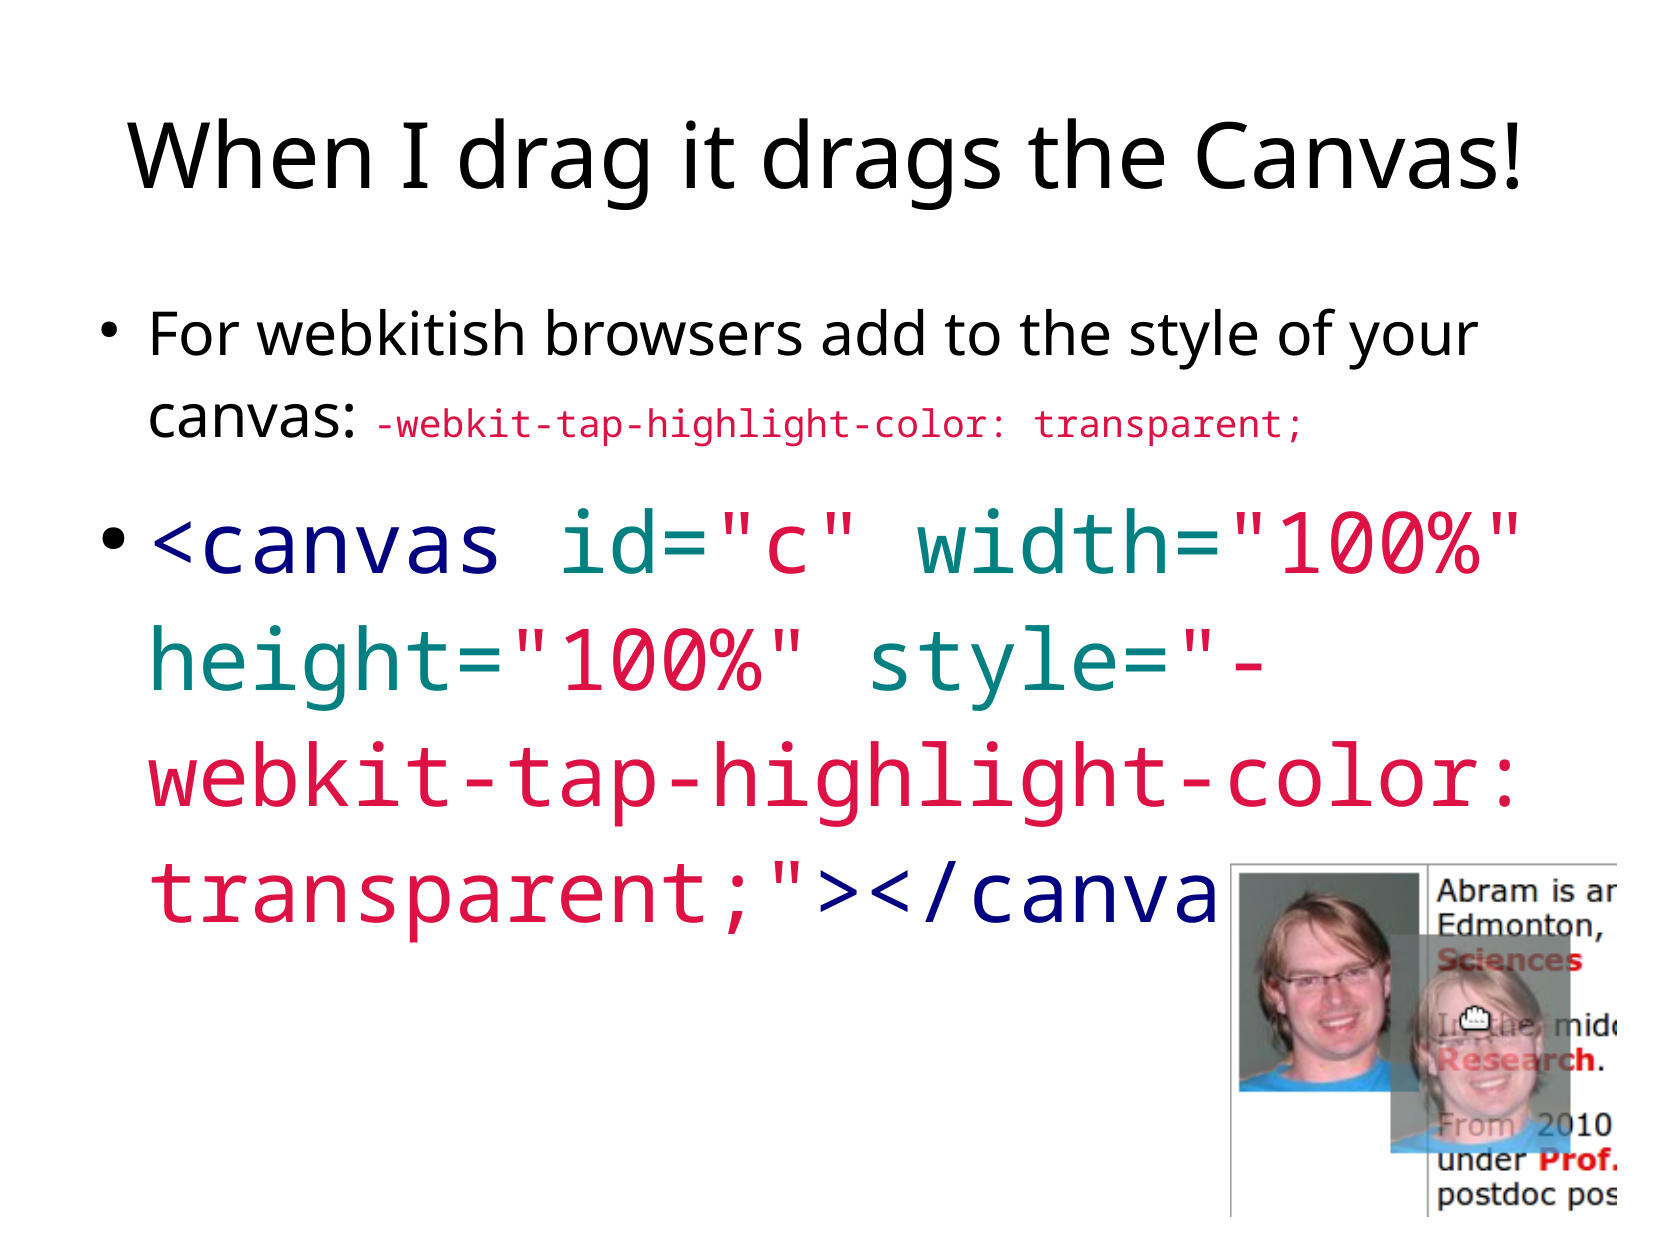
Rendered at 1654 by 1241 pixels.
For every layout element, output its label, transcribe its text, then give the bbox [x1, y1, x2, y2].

list For webkitish browsers add to the style of your canvas: -webkit-tap-highlight-color: transparent; <canvas id="c" width="100%" height="100%" style="-webkit-tap-highlight-color: transparent;"></canvas> [82, 290, 1538, 1010]
picture [1230, 860, 1617, 1217]
title When I drag it drags the Canvas! [82, 49, 1571, 257]
